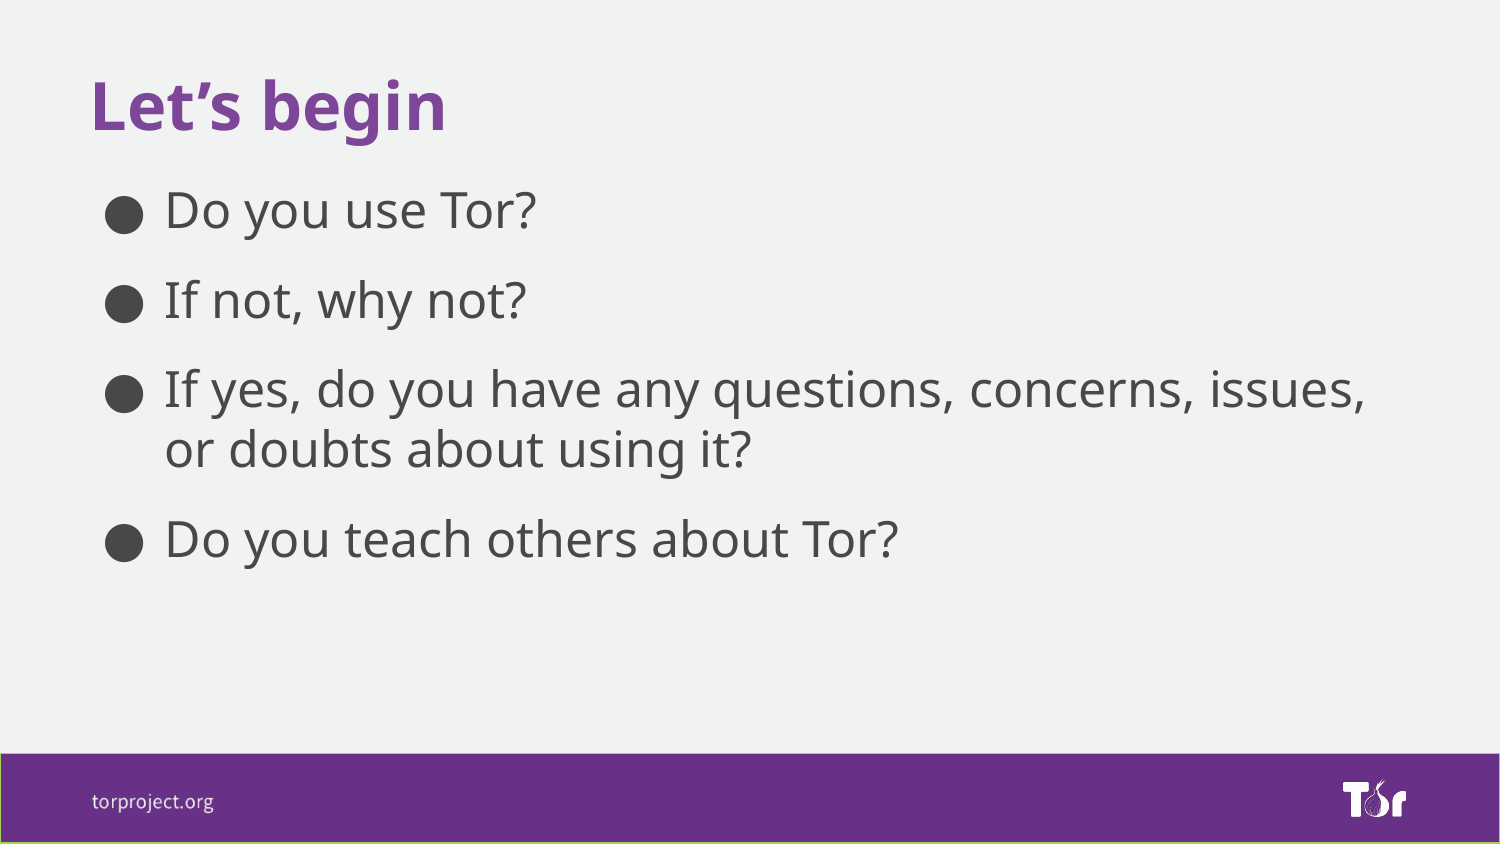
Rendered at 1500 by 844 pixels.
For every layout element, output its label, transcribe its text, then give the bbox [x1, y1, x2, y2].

text_box Do you use Tor? If not, why not? If yes, do you have any questions, concerns, issues, or doubts about using it? Do you teach others about Tor? [75, 171, 1425, 728]
text_box Let’s begin [75, 33, 1425, 171]
picture [75, 780, 604, 821]
picture [1343, 778, 1406, 817]
